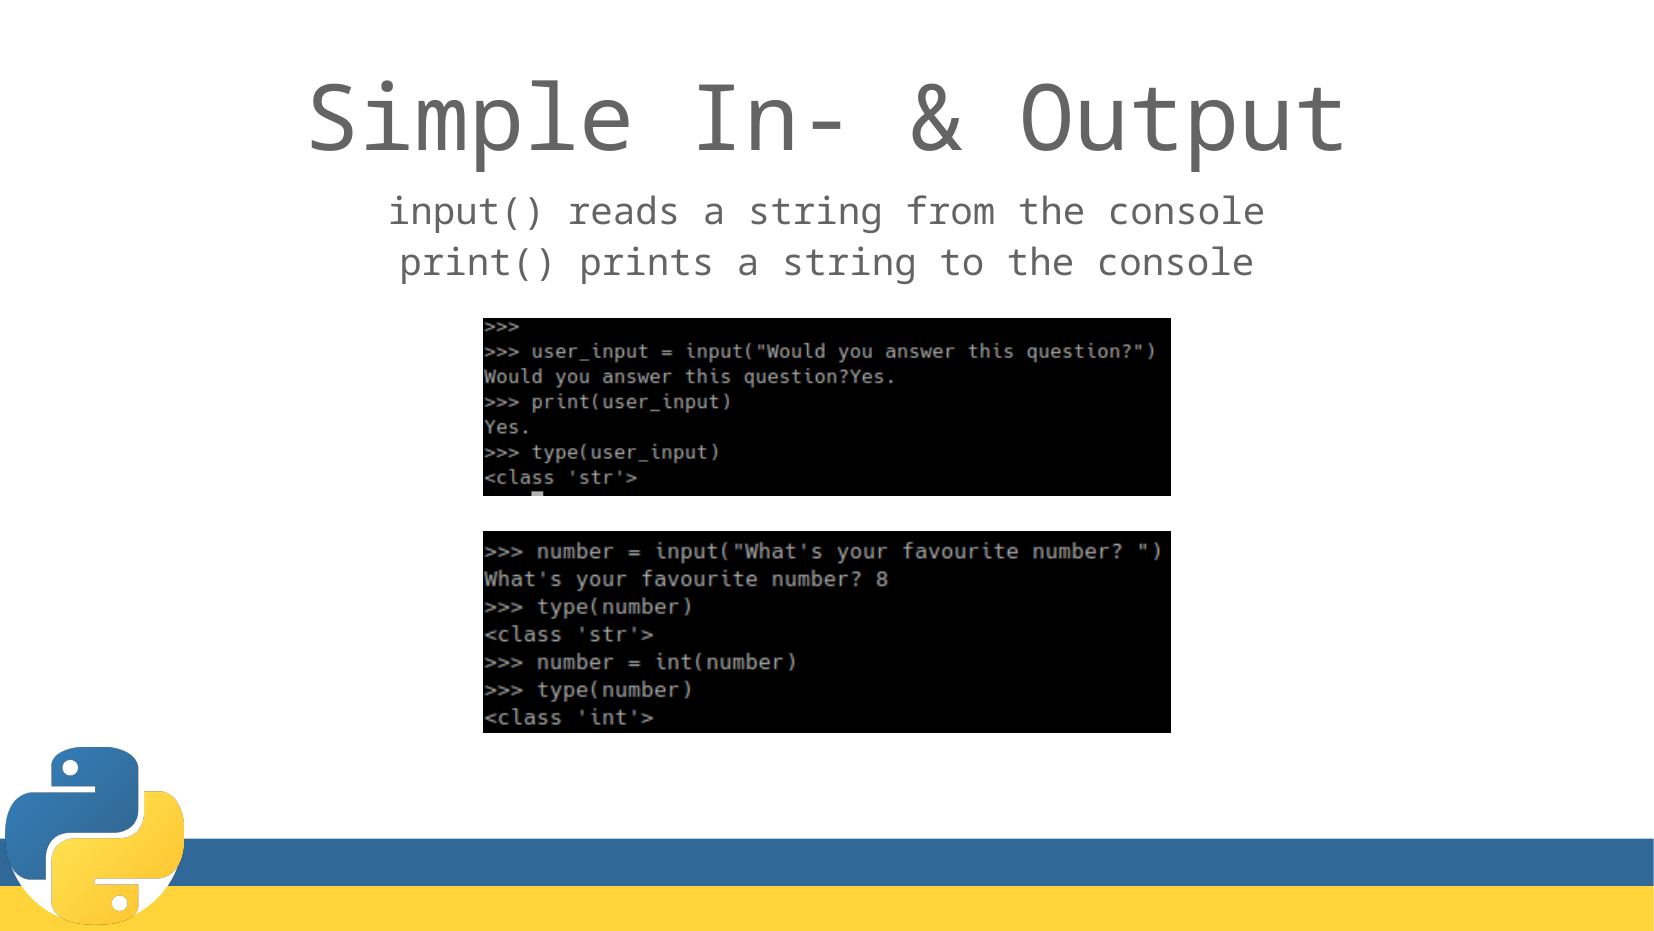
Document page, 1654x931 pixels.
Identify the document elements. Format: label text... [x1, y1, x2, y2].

text_box input() reads a string from the console print() prints a string to the console [373, 177, 1281, 267]
title Simple In- & Output [82, 37, 1571, 193]
picture [5, 747, 184, 925]
picture [483, 318, 1171, 496]
picture [483, 531, 1171, 733]
